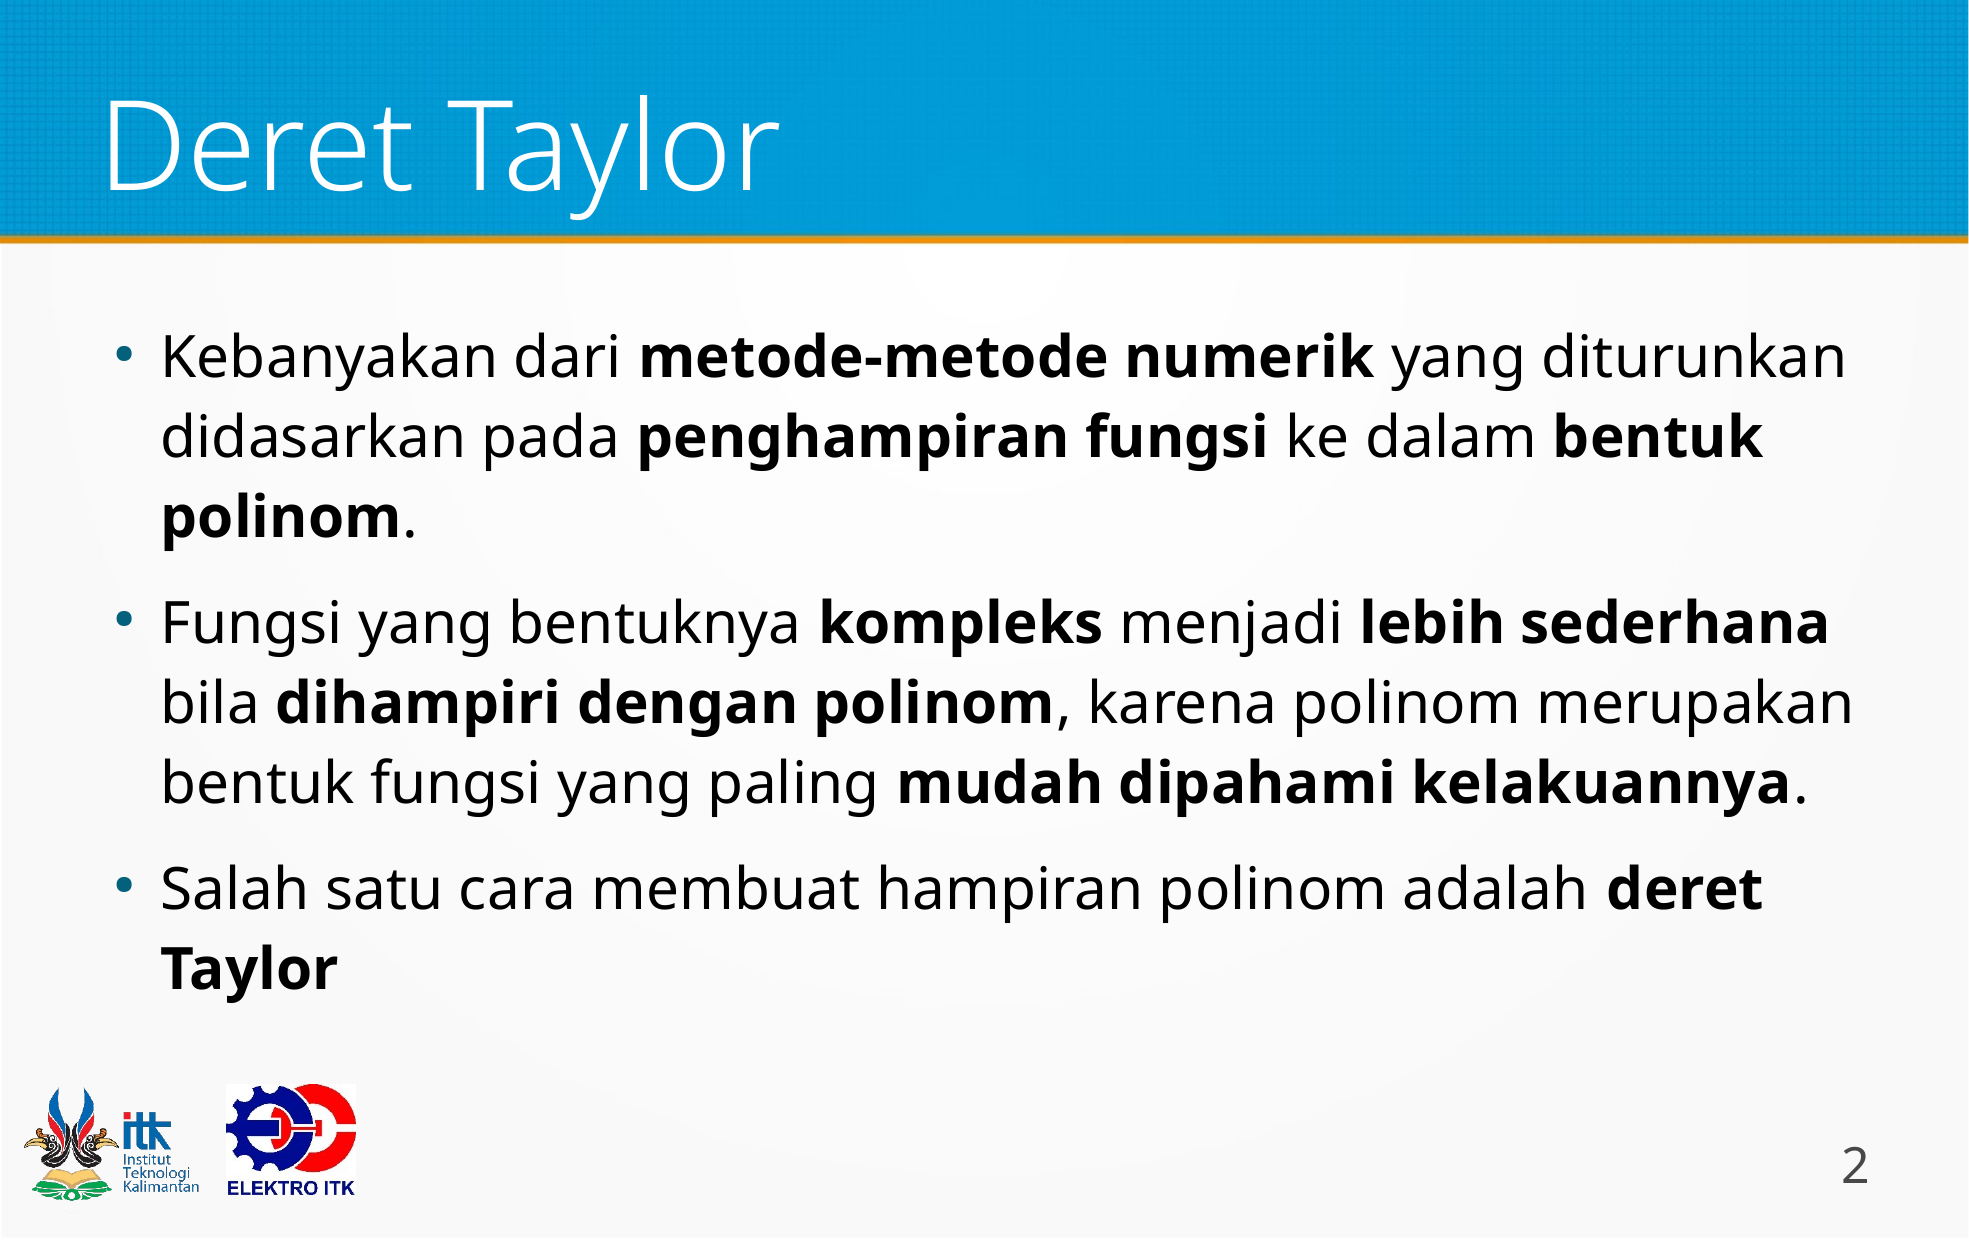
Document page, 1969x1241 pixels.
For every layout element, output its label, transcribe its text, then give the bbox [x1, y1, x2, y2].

list Kebanyakan dari metode-metode numerik yang diturunkan didasarkan pada penghampiran fungsi ke dalam bentuk polinom. Fungsi yang bentuknya kompleks menjadi lebih sederhana bila dihampiri dengan polinom, karena polinom merupakan bentuk fungsi yang paling mudah dipahami kelakuannya. Salah satu cara membuat hampiran polinom adalah deret Taylor [98, 315, 1861, 1081]
title Deret Taylor [98, 19, 1870, 227]
picture [0, 233, 1969, 1241]
